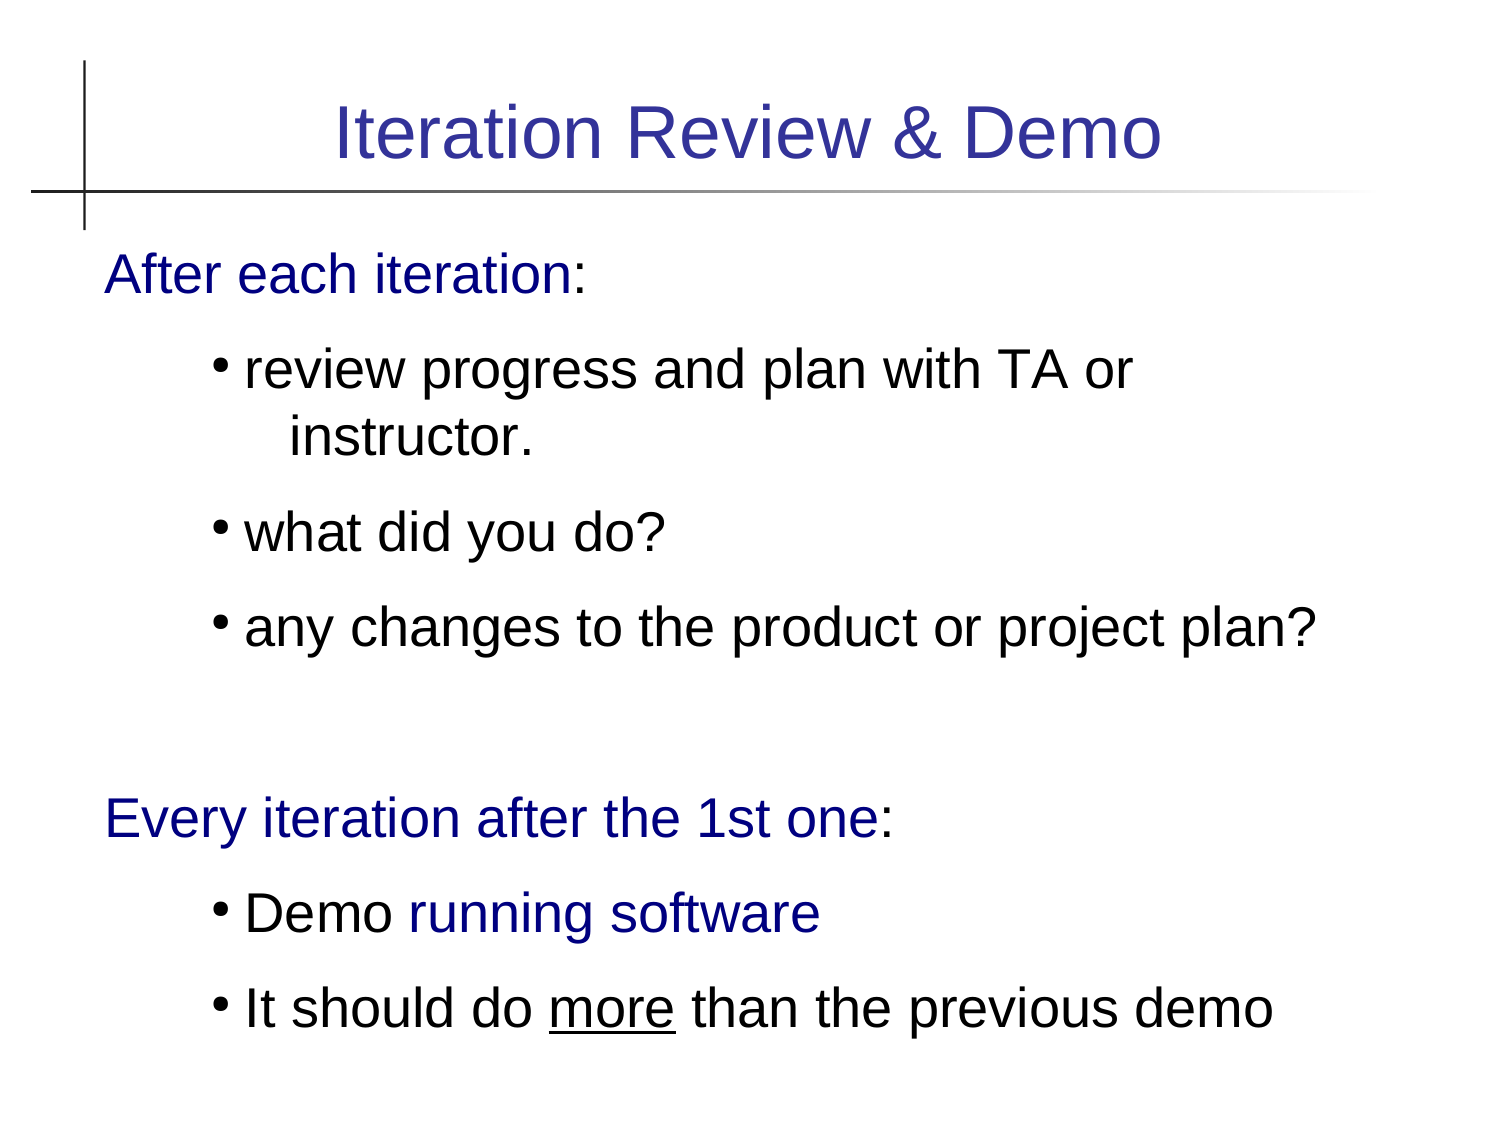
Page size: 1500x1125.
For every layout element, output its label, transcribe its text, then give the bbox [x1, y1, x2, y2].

title Iteration Review & Demo [100, 42, 1397, 182]
list After each iteration: review progress and plan with TA or instructor. what did you do? any changes to the product or project plan? Every iteration after the 1st one: Demo running software It should do more than the previous demo [90, 229, 1408, 1051]
